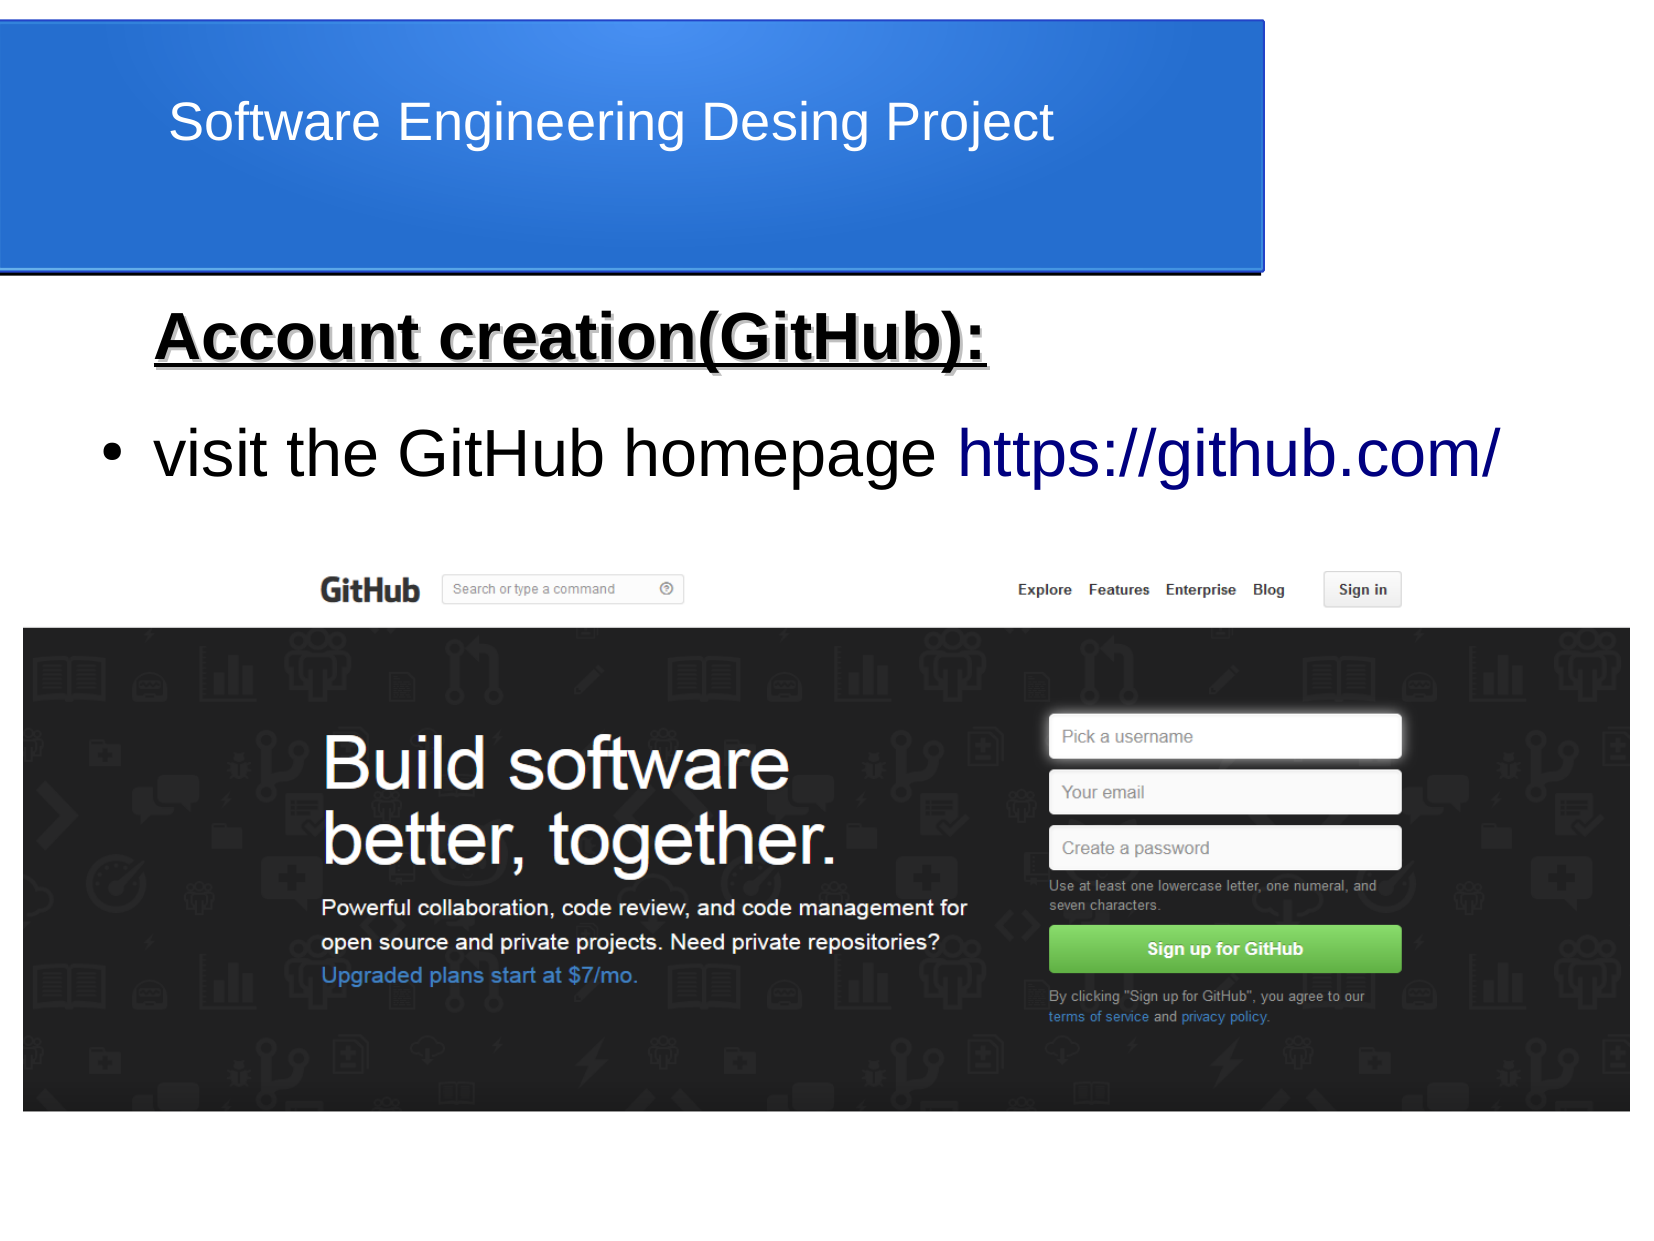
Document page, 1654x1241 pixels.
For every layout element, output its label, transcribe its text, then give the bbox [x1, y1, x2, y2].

list Account creation(GitHub): visit the GitHub homepage https://github.com/ [82, 299, 1571, 555]
picture [23, 555, 1630, 1134]
text_box Software Engineering Desing Project [153, 83, 1134, 201]
